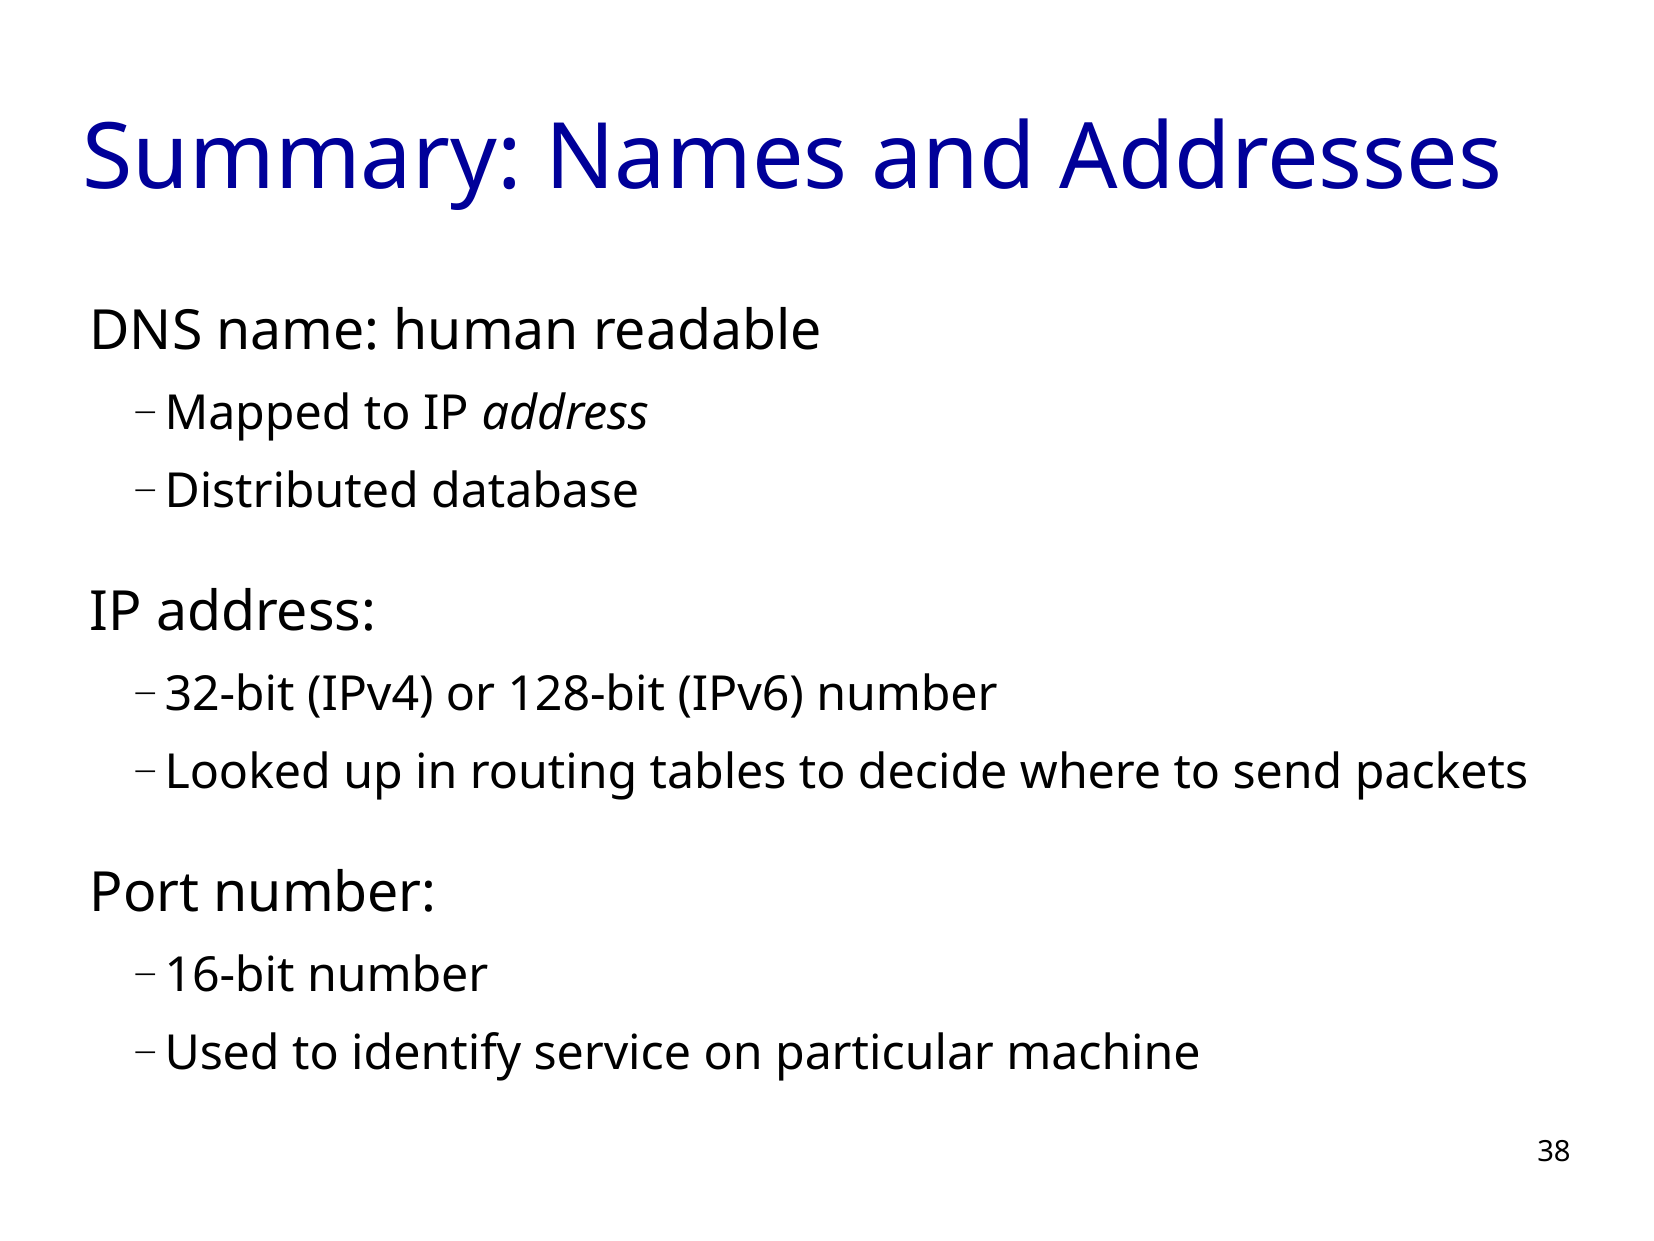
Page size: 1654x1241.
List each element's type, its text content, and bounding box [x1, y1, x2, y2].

list DNS name: human readable Mapped to IP address Distributed database IP address: 32-bit (IPv4) or 128-bit (IPv6) number Looked up in routing tables to decide where to send packets Port number: 16-bit number Used to identify service on particular machine [60, 290, 1571, 1096]
title Summary: Names and Addresses [82, 49, 1571, 257]
